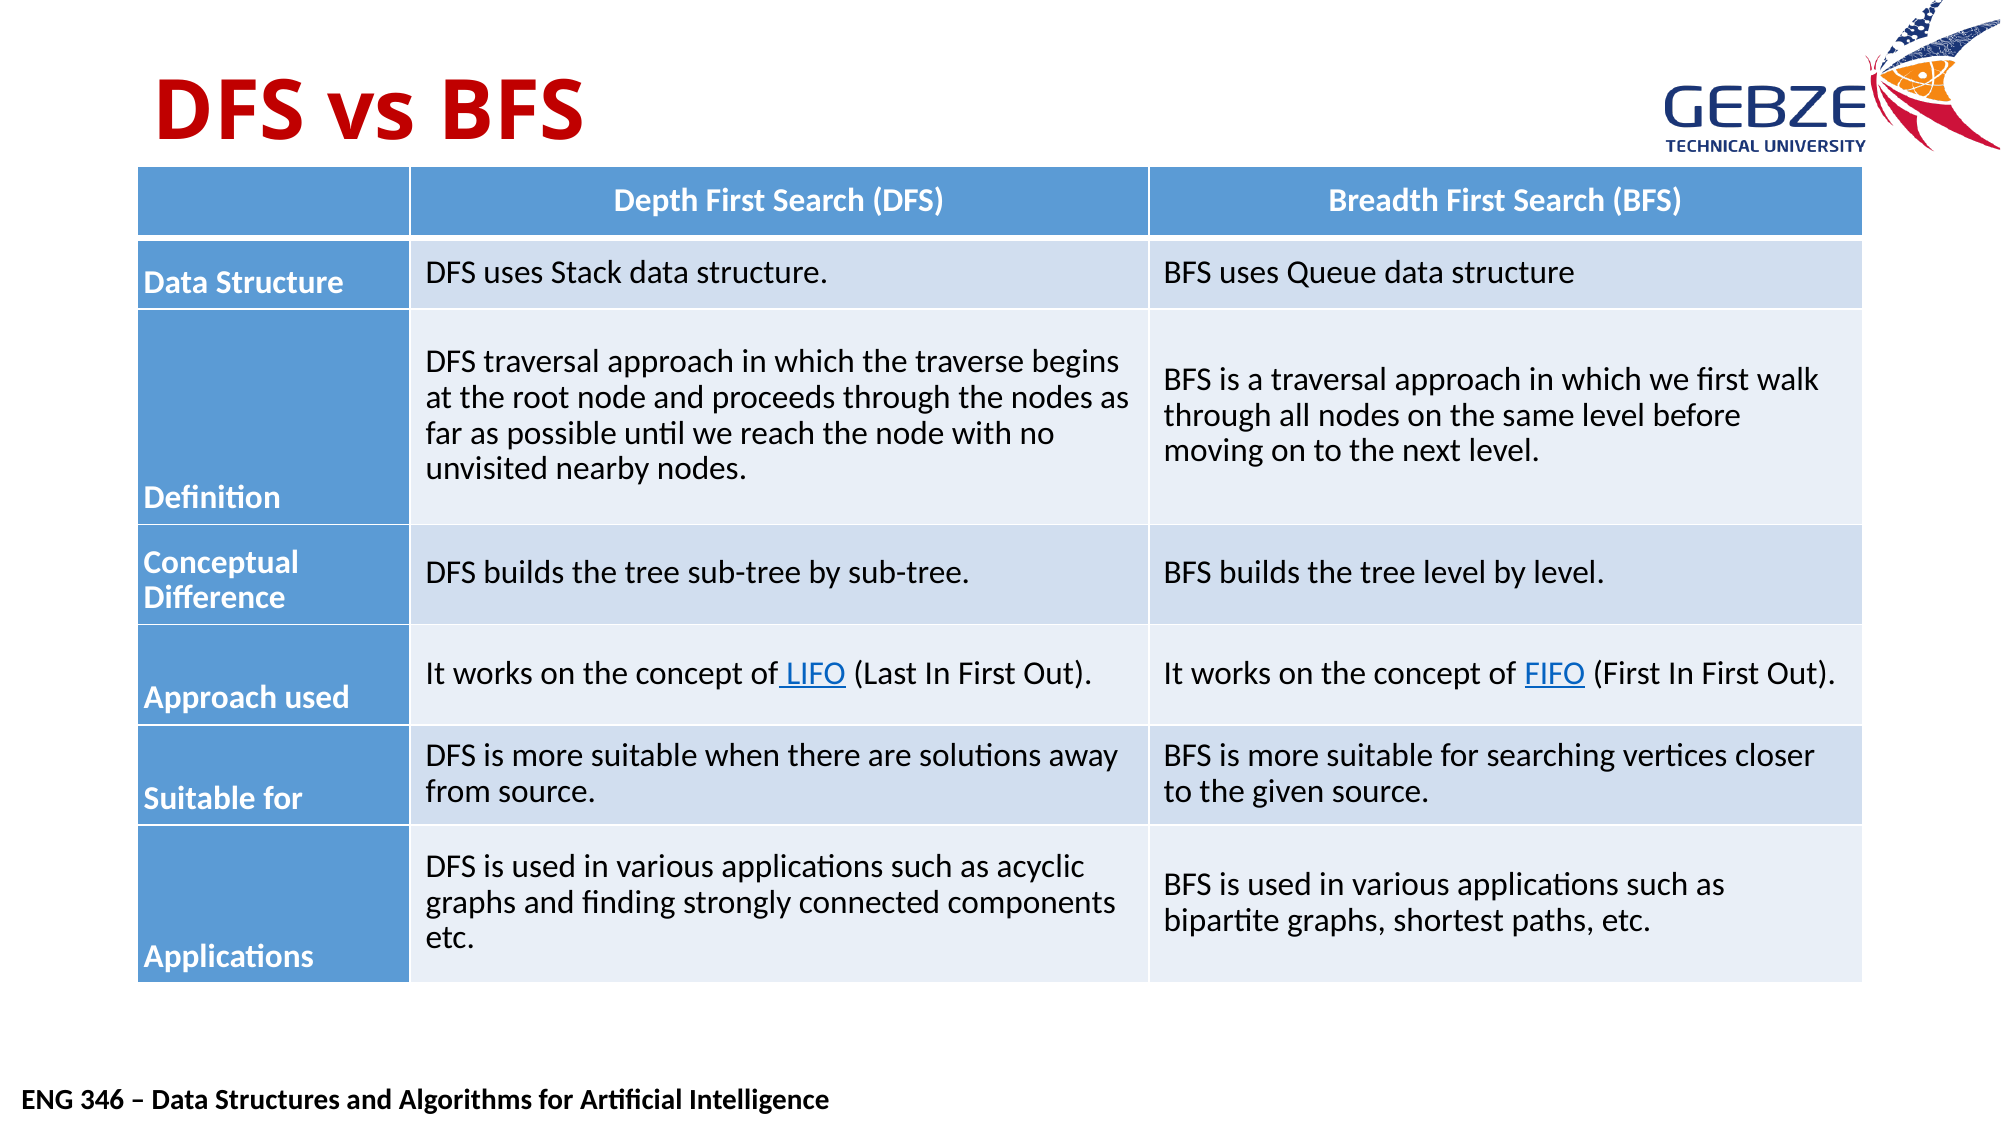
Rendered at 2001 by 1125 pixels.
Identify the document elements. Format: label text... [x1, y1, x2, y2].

table_cell DFS builds the tree sub-tree by sub-tree. [411, 525, 1148, 624]
table_cell Approach used [138, 625, 409, 724]
table_cell DFS is more suitable when there are solutions away from source. [411, 726, 1148, 824]
table_header [138, 167, 409, 235]
table_cell Definition [138, 310, 409, 524]
table_cell DFS traversal approach in which the traverse begins at the root node and proceeds through the nodes as far as possible until we reach the node with no unvisited nearby nodes. [411, 310, 1148, 524]
table_cell Applications [138, 826, 409, 982]
table_cell It works on the concept of FIFO (First In First Out). [1150, 625, 1862, 724]
table_cell DFS is used in various applications such as acyclic graphs and finding strongly connected components etc. [411, 826, 1148, 982]
table_cell Conceptual Difference [138, 525, 409, 624]
table_cell BFS is a traversal approach in which we first walk through all nodes on the same level before moving on to the next level. [1150, 310, 1862, 524]
table_cell Data Structure [138, 241, 409, 308]
table_cell Suitable for [138, 726, 409, 824]
table_header Depth First Search (DFS) [411, 167, 1148, 235]
table_cell BFS is used in various applications such as bipartite graphs, shortest paths, etc. [1150, 826, 1862, 982]
picture [1665, 0, 2001, 152]
table_header Breadth First Search (BFS) [1150, 167, 1862, 235]
table_cell BFS is more suitable for searching vertices closer to the given source. [1150, 726, 1862, 824]
table_cell DFS uses Stack data structure. [411, 241, 1148, 308]
table_cell BFS builds the tree level by level. [1150, 525, 1862, 624]
title DFS vs BFS [137, 59, 1863, 166]
table_cell It works on the concept of LIFO (Last In First Out). [411, 625, 1148, 724]
table_cell BFS uses Queue data structure [1150, 241, 1862, 308]
